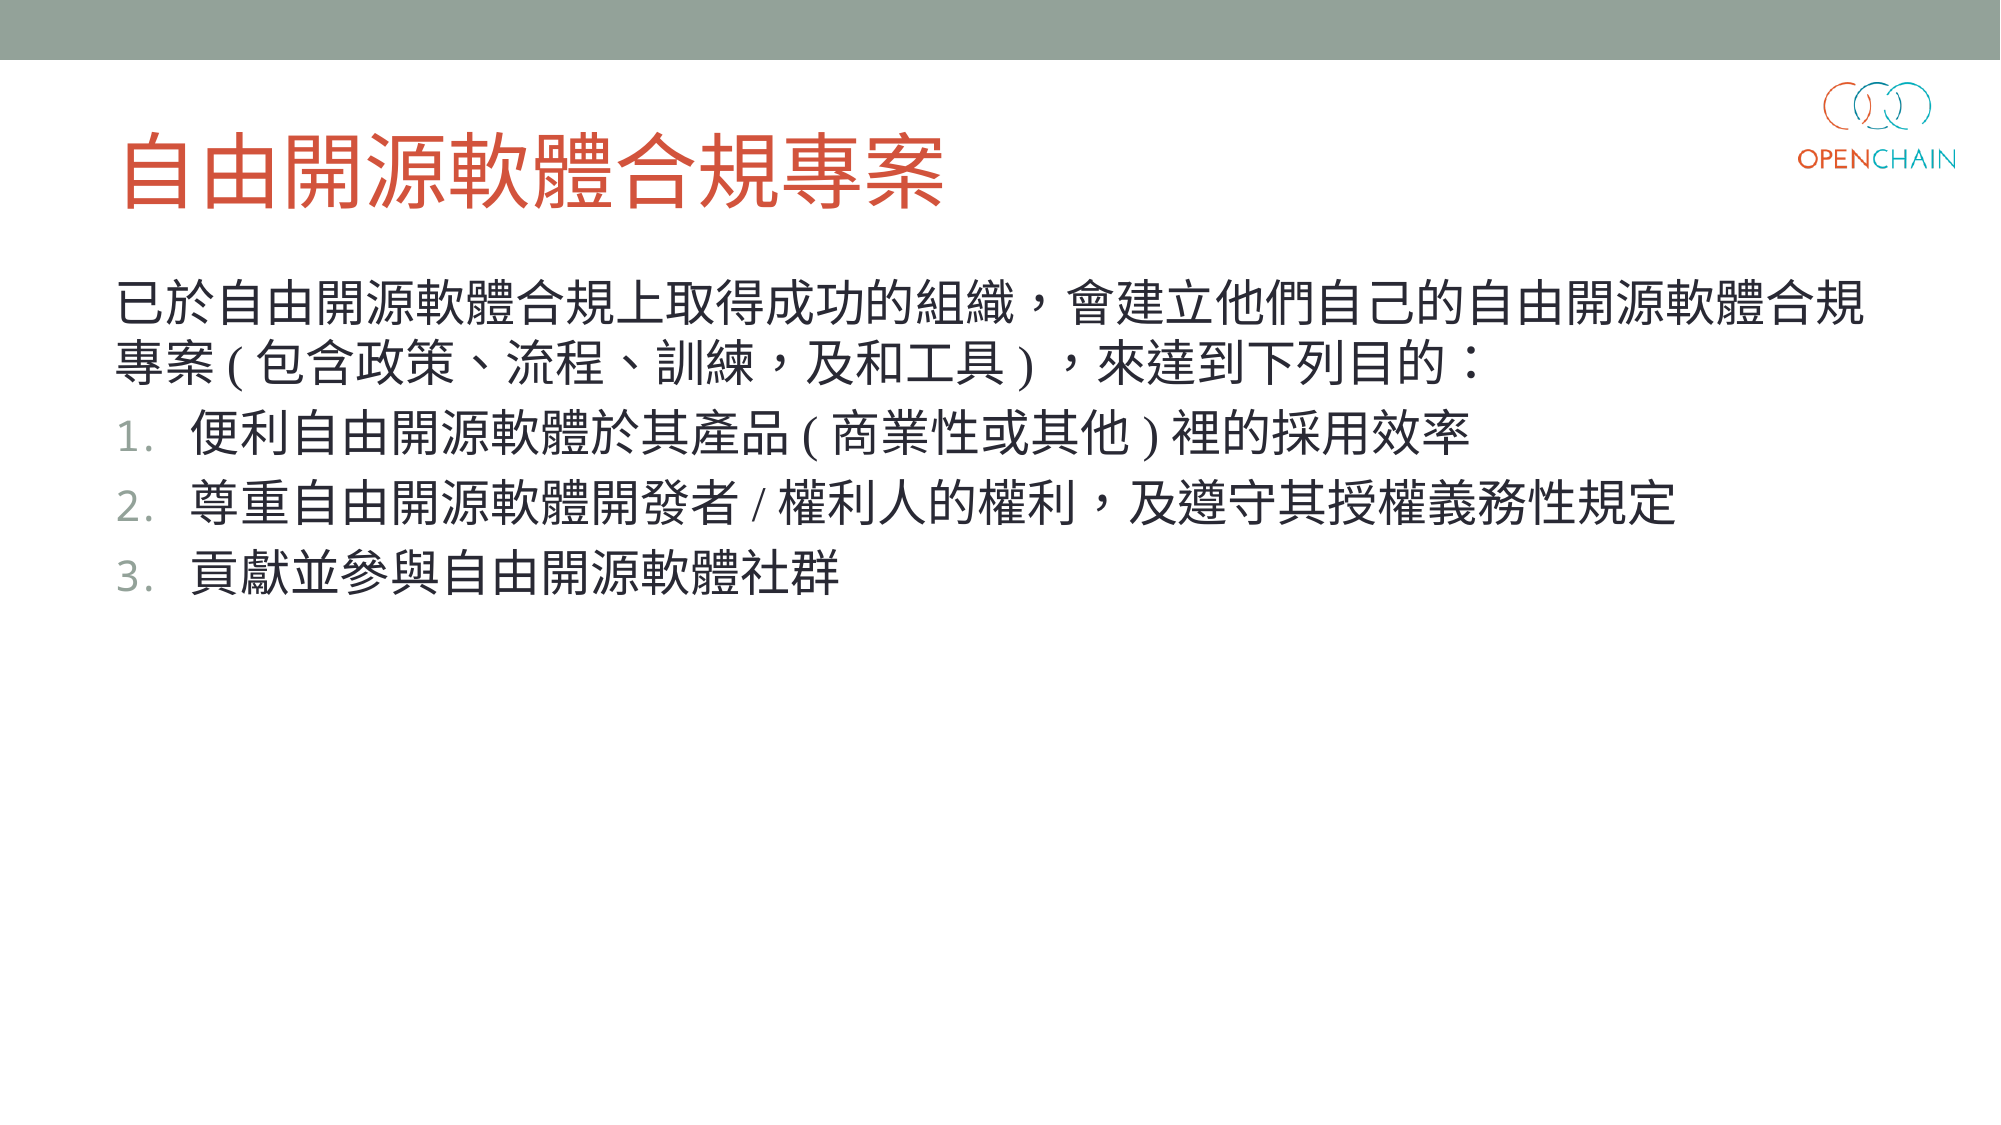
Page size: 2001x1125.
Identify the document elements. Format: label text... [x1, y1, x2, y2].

title 自由開源軟體合規專案 [99, 87, 1900, 250]
picture [1798, 82, 1955, 169]
list 已於自由開源軟體合規上取得成功的組織，會建立他們自己的自由開源軟體合規專案(包含政策、流程、訓練，及和工具)，來達到下列目的： 便利自由開源軟體於其產品(商業性或其他)裡的採用效率 尊重自由開源軟體開發者/權利人的權利，及遵守其授權義務性規定 貢獻並參與自由開源軟體社群 [99, 263, 1900, 1064]
